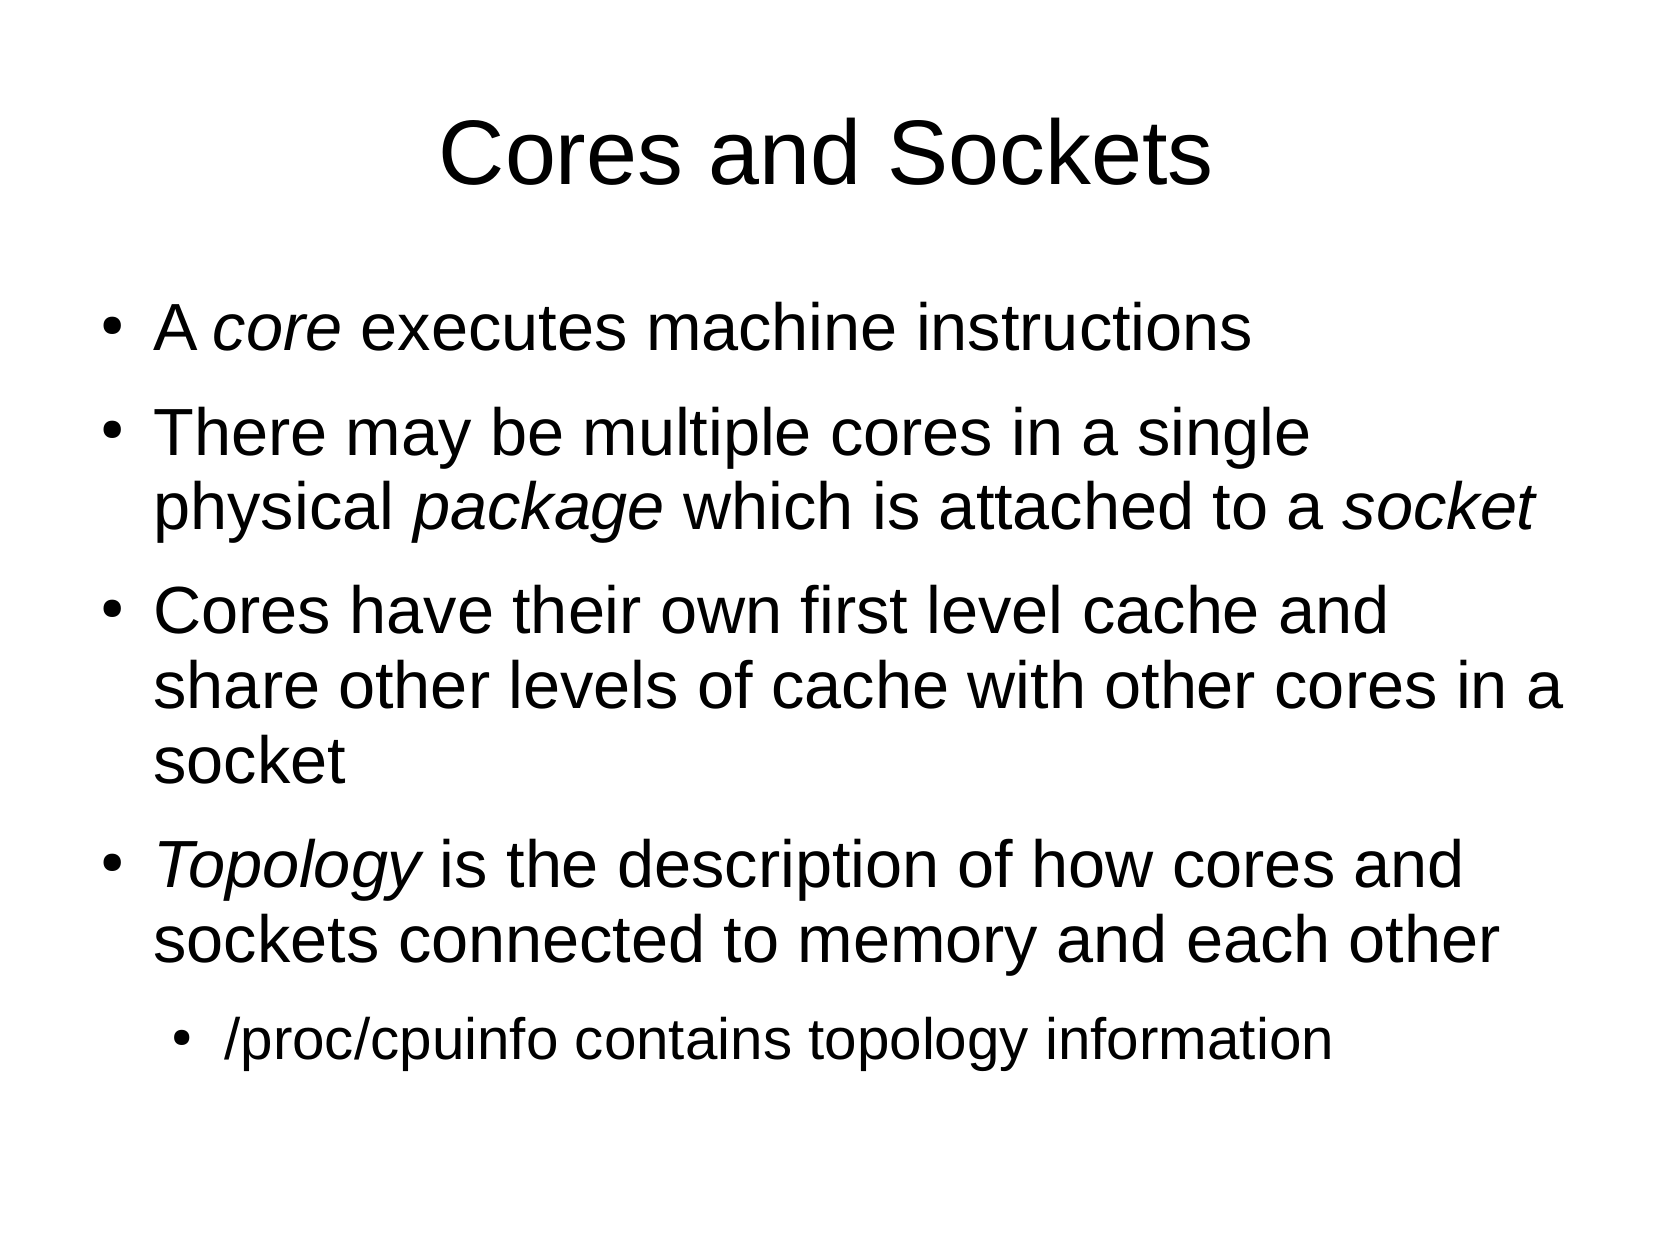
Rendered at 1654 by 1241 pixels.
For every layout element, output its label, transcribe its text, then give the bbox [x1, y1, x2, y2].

title Cores and Sockets [82, 56, 1571, 250]
list A core executes machine instructions There may be multiple cores in a single physical package which is attached to a socket Cores have their own first level cache and share other levels of cache with other cores in a socket Topology is the description of how cores and sockets connected to memory and each other /proc/cpuinfo contains topology information [82, 290, 1571, 1094]
